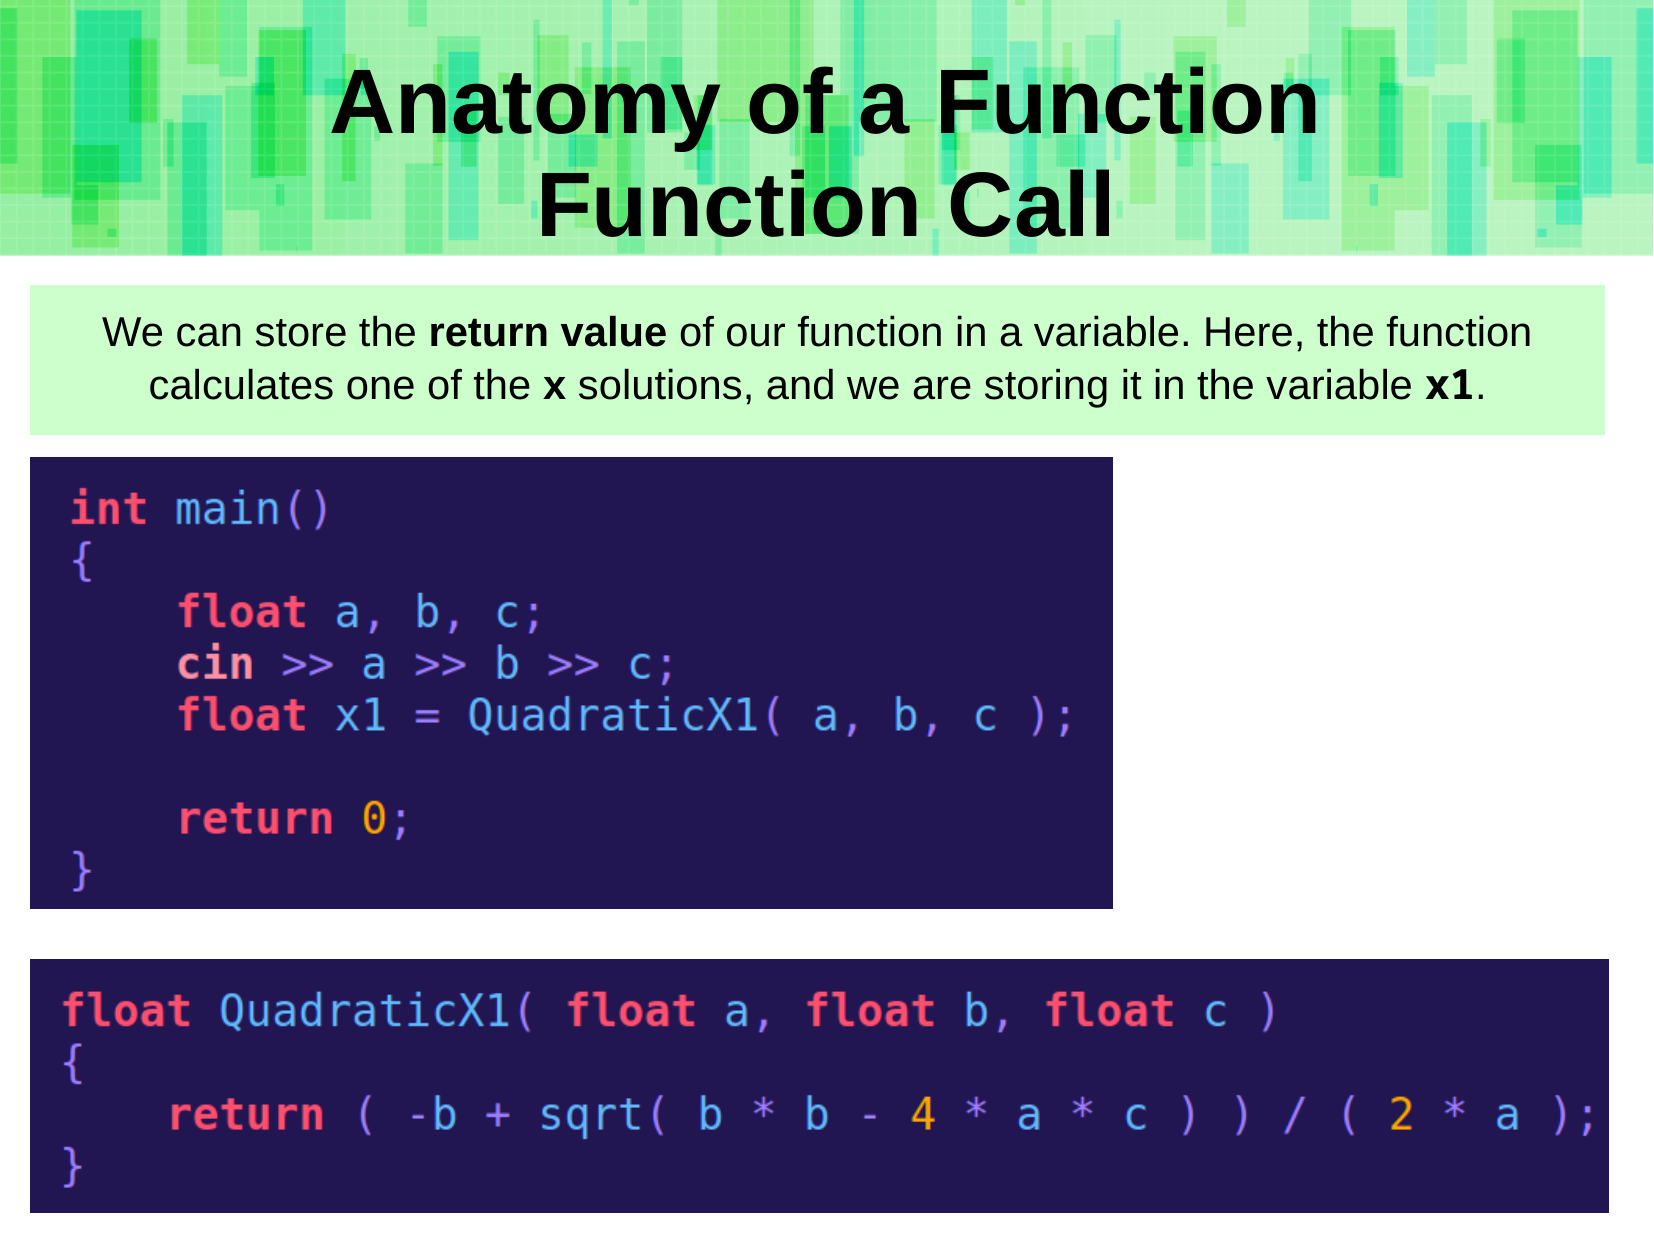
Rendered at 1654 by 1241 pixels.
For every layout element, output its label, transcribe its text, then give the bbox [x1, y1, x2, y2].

title Anatomy of a Function Function Call [82, 49, 1571, 257]
text_box We can store the return value of our function in a variable. Here, the function calculates one of the x solutions, and we are storing it in the variable x1. [30, 285, 1606, 436]
picture [0, 0, 1654, 1241]
